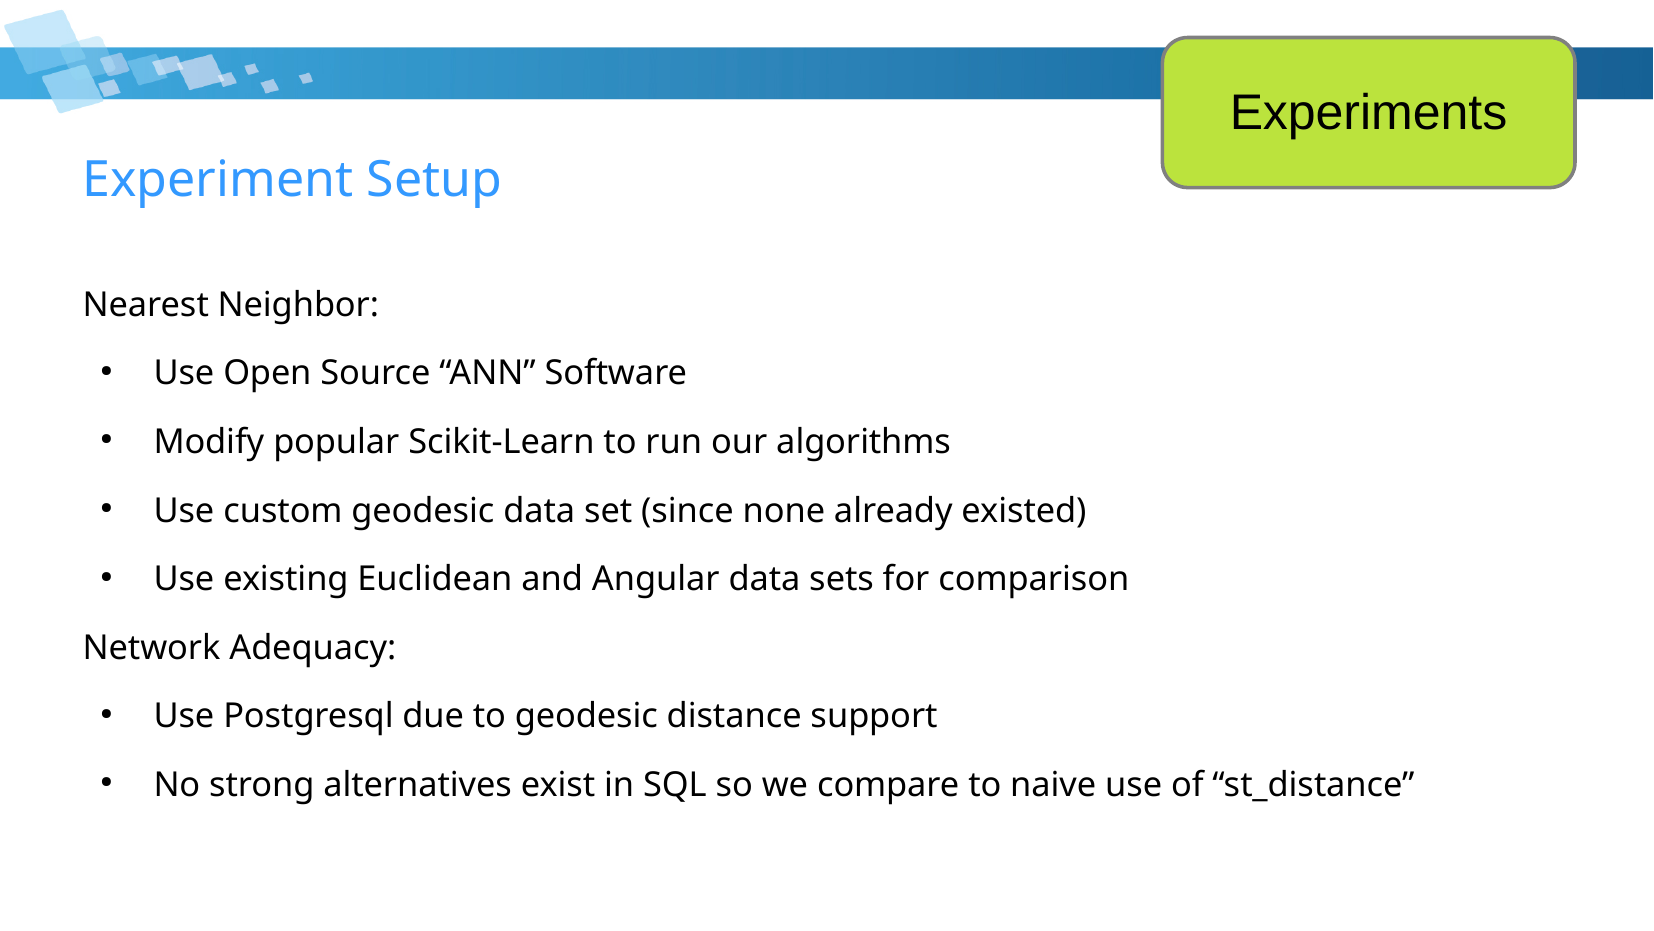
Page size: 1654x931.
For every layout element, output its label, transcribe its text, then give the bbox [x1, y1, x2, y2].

picture [0, 0, 1653, 929]
title Experiment Setup [82, 99, 1571, 255]
list Nearest Neighbor: Use Open Source “ANN” Software Modify popular Scikit-Learn to run our algorithms Use custom geodesic data set (since none already existed) Use existing Euclidean and Angular data sets for comparison Network Adequacy: Use Postgresql due to geodesic distance support No strong alternatives exist in SQL so we compare to naive use of “st_distance” [82, 279, 1571, 820]
text_box Experiments [1162, 37, 1576, 188]
